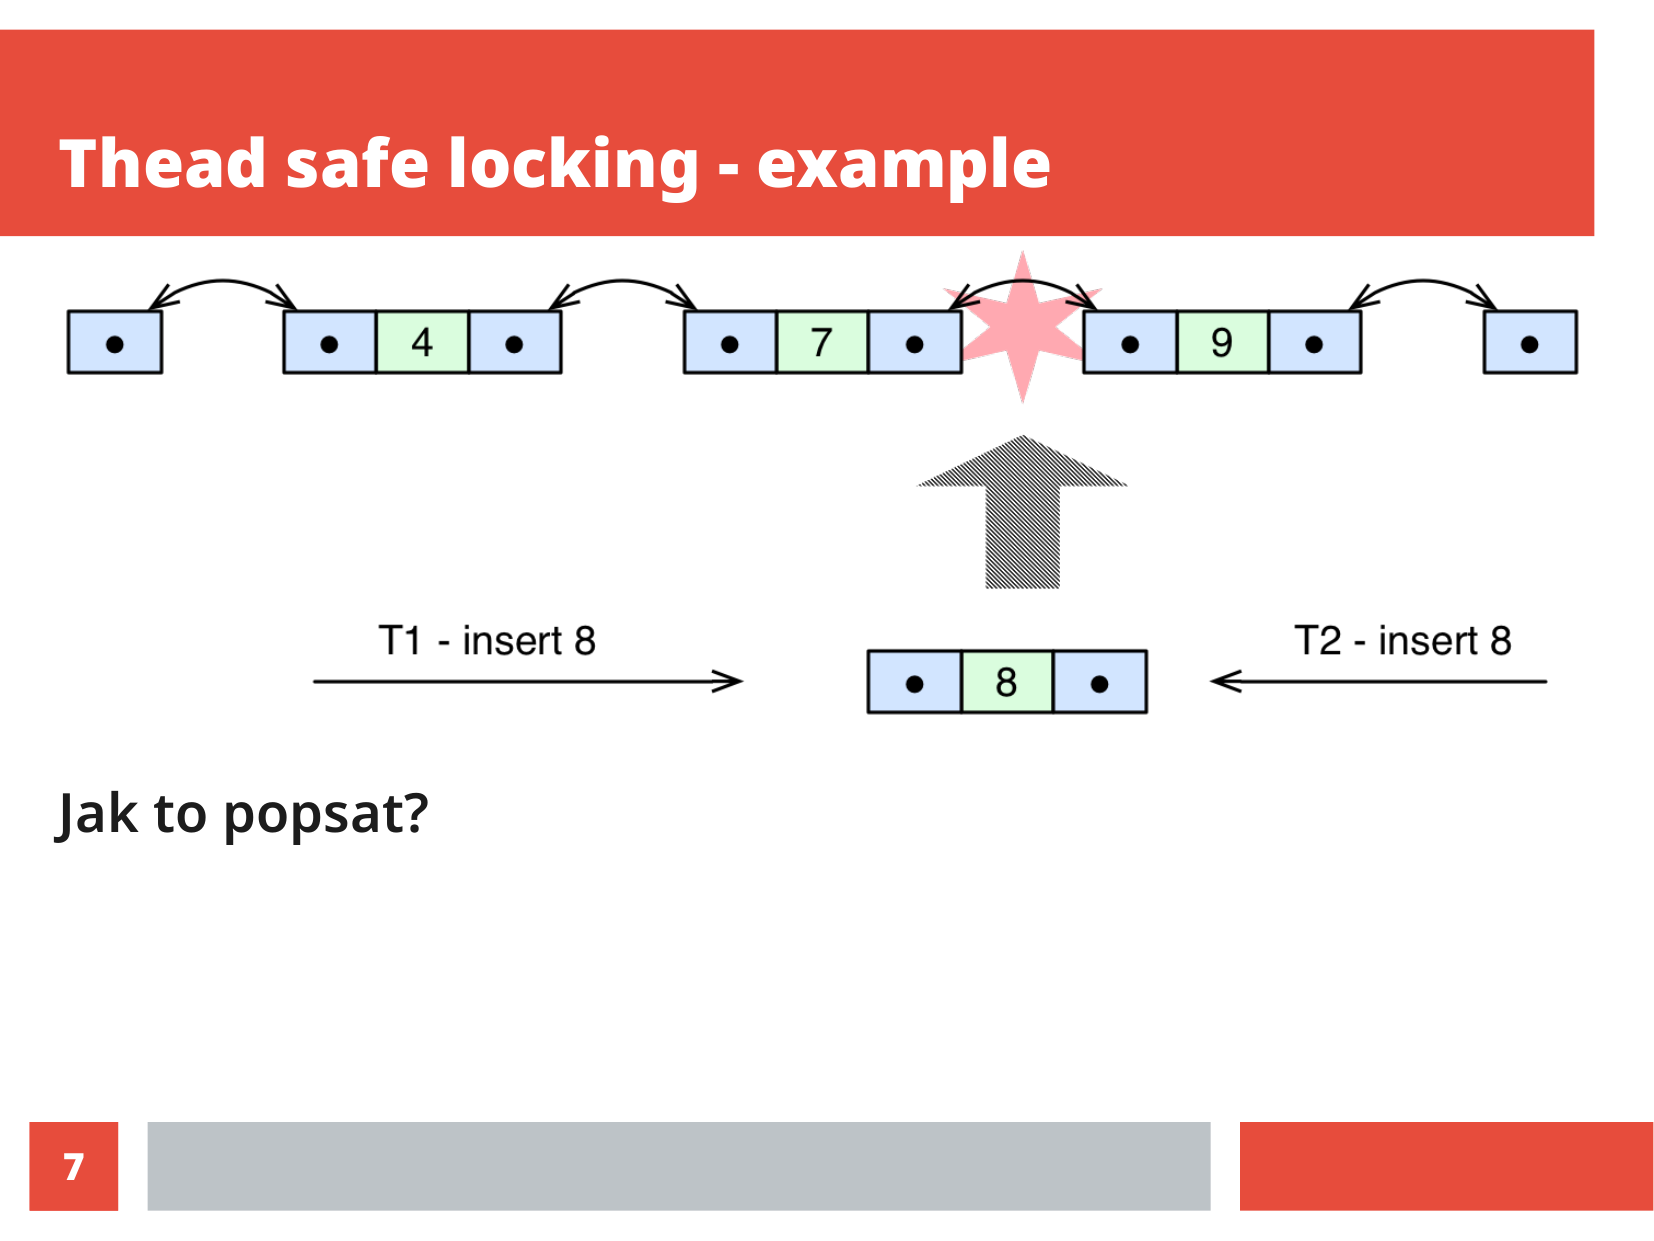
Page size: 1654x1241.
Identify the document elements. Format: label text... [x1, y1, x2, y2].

title Thead safe locking - example [59, 59, 1595, 207]
picture [62, 250, 1583, 719]
list Jak to popsat? [59, 774, 1565, 1093]
